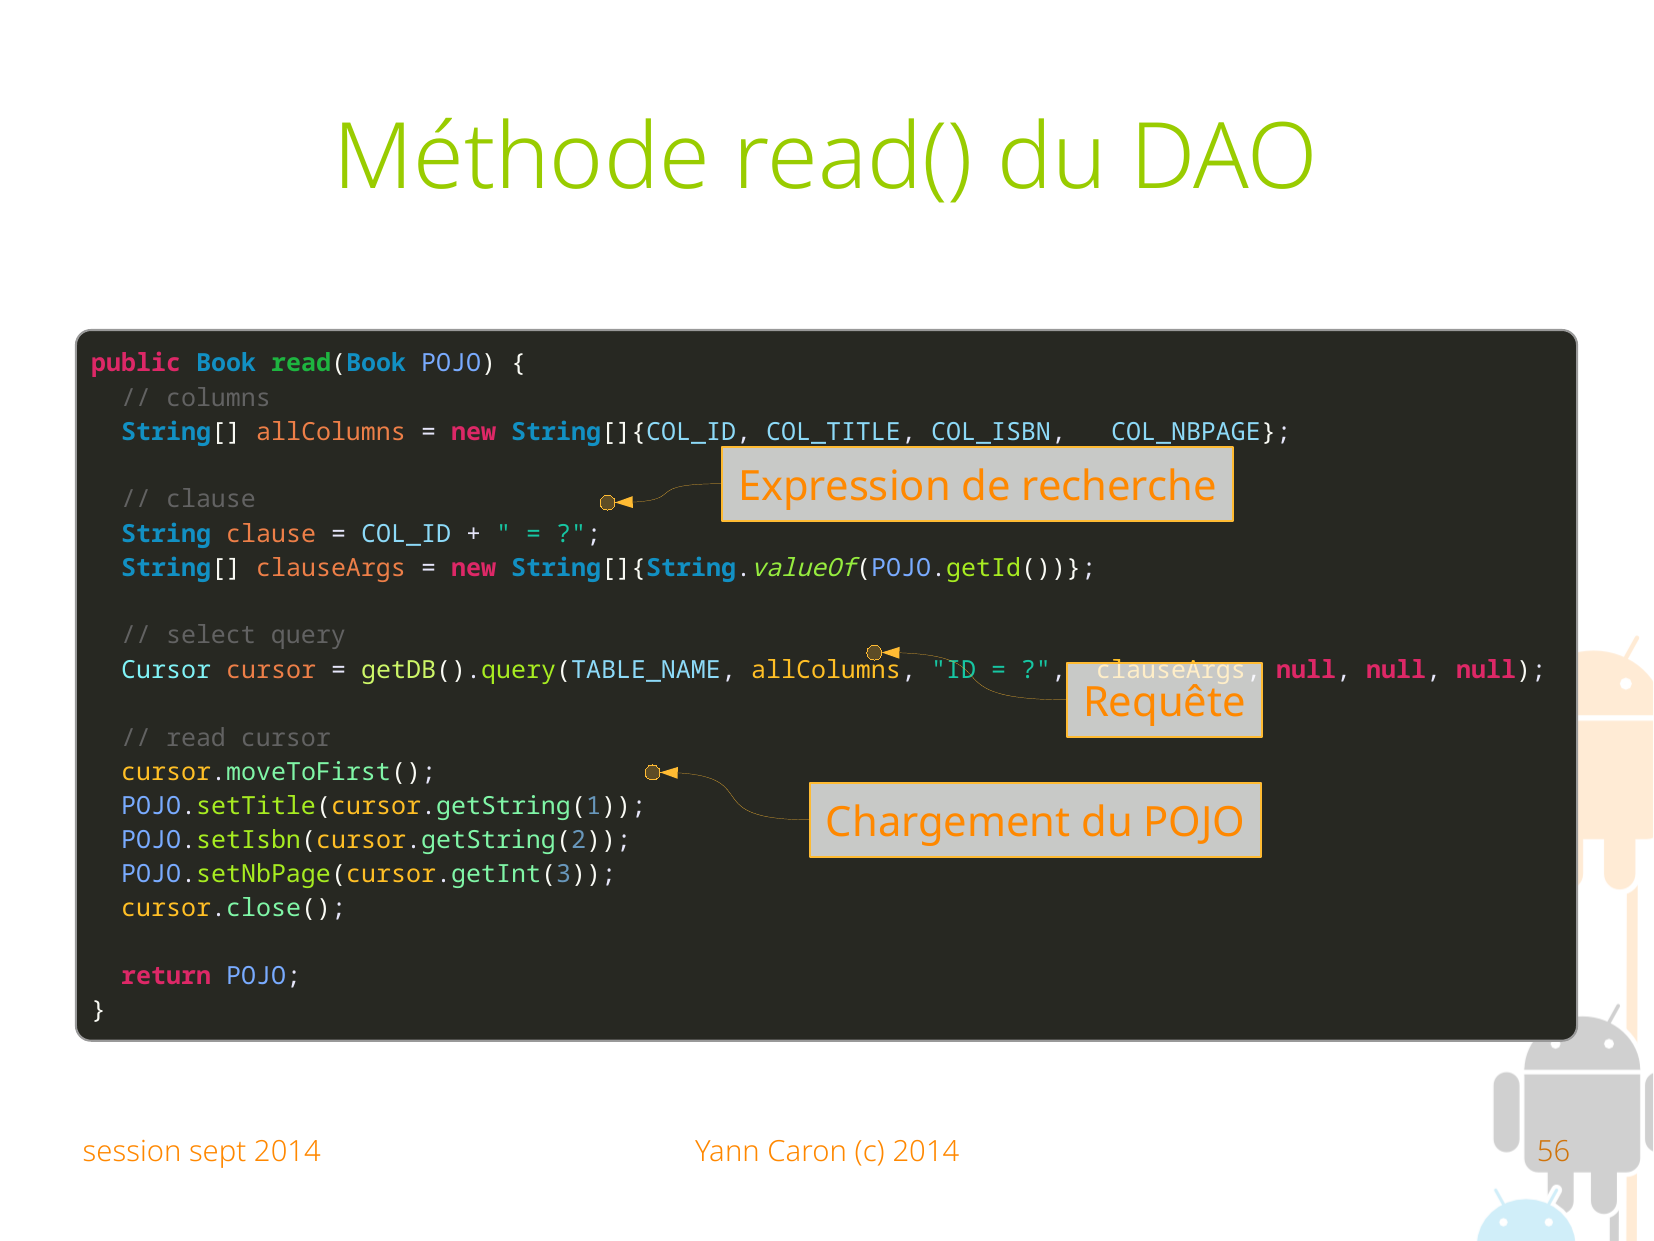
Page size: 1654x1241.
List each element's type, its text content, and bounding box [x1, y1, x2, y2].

text_box Chargement du POJO [810, 782, 1247, 850]
text_box Expression de recherche [722, 446, 1214, 514]
text_box [866, 645, 882, 661]
title Méthode read() du DAO [82, 49, 1571, 257]
text_box Requête [1067, 662, 1254, 730]
text_box [645, 764, 660, 780]
text_box public Book read(Book POJO) { // columns String[] allColumns = new String[]{COL_ID, COL_TITLE, COL_ISBN, COL_NBPAGE}; // clause String clause = COL_ID + " = ?"; String[] clauseArgs = new String[]{String.valueOf(POJO.getId())}; // select query Cursor cursor = getDB().query(TABLE_NAME, allColumns, "ID = ?", clauseArgs, null, null, null); // read cursor cursor.moveToFirst(); POJO.setTitle(cursor.getString(1)); POJO.setIsbn(cursor.getString(2)); POJO.setNbPage(cursor.getInt(3)); cursor.close(); return POJO; } [75, 330, 1578, 907]
picture [240, 423, 1654, 1241]
text_box [600, 495, 615, 511]
